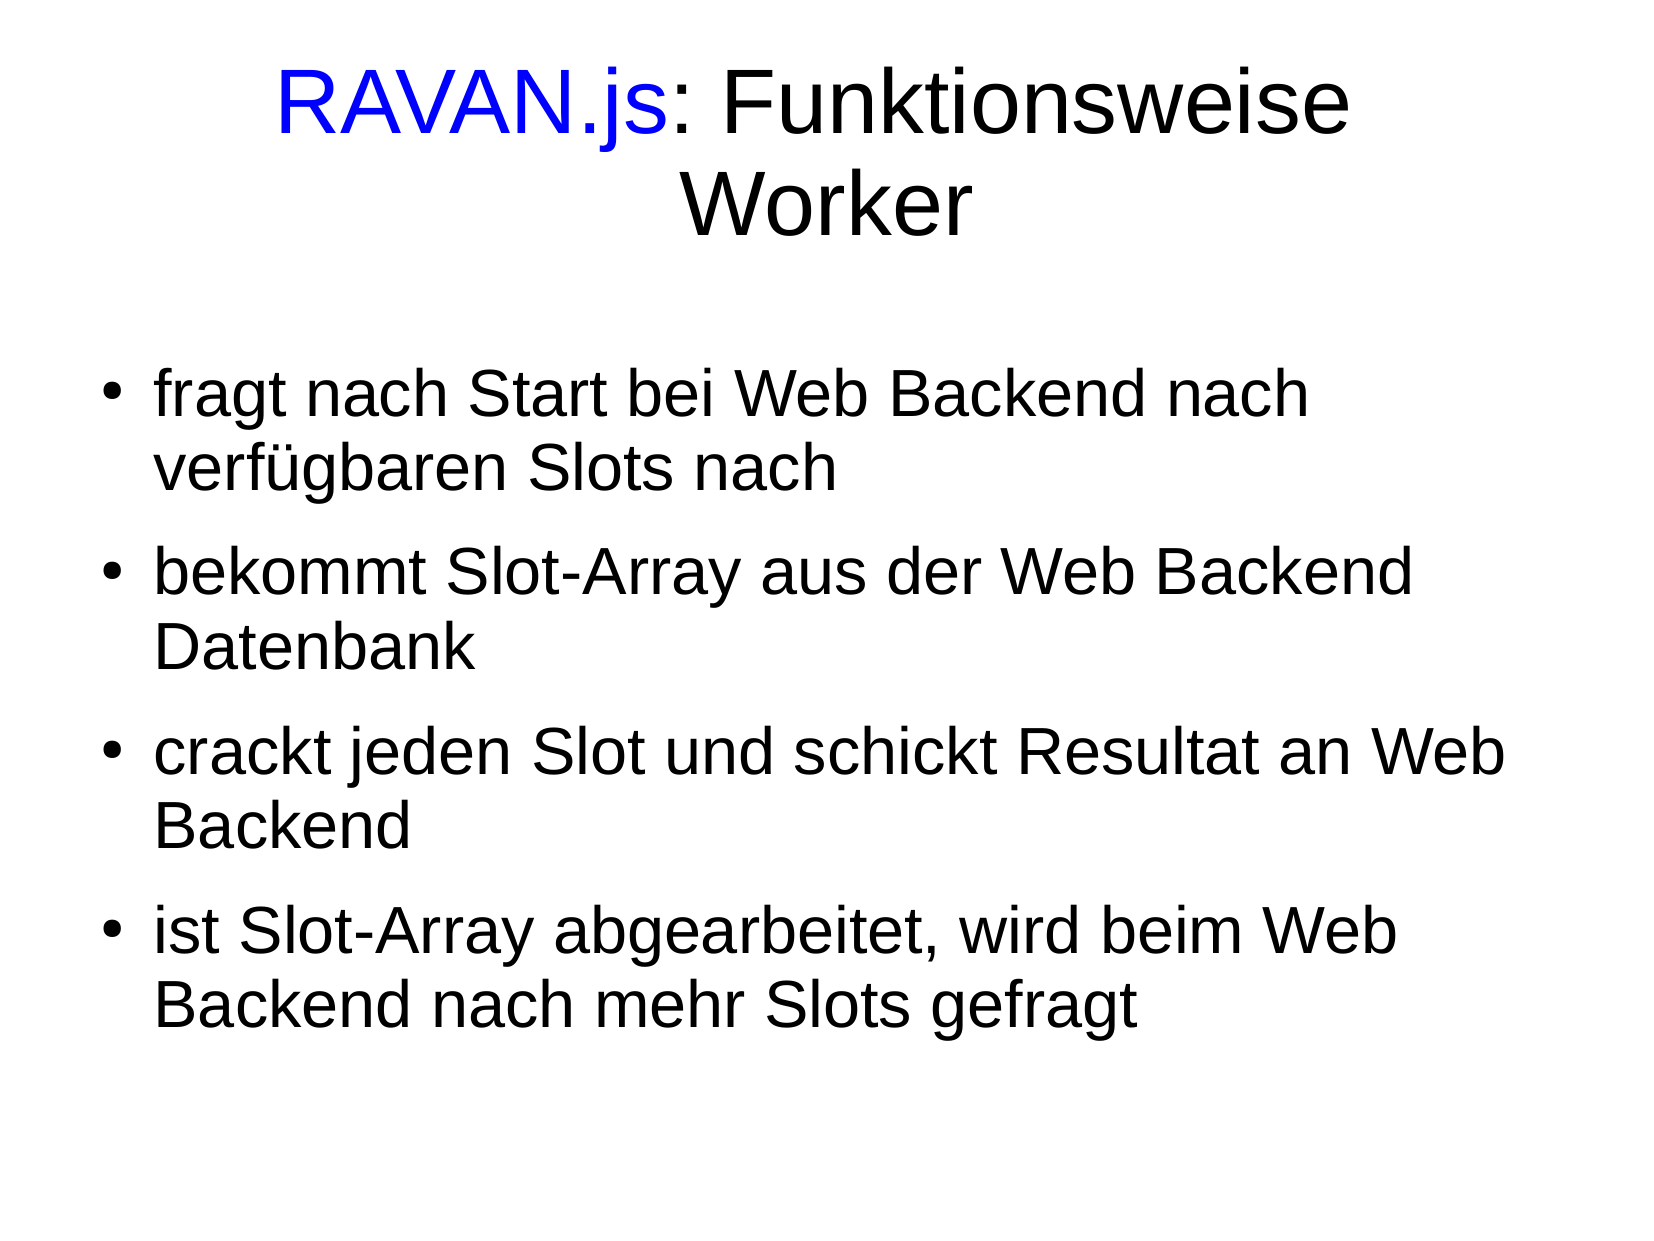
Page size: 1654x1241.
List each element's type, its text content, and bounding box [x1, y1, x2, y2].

title RAVAN.js: Funktionsweise Worker [82, 49, 1571, 257]
list fragt nach Start bei Web Backend nach verfügbaren Slots nach bekommt Slot-Array aus der Web Backend Datenbank crackt jeden Slot und schickt Resultat an Web Backend ist Slot-Array abgearbeitet, wird beim Web Backend nach mehr Slots gefragt [82, 355, 1571, 1075]
